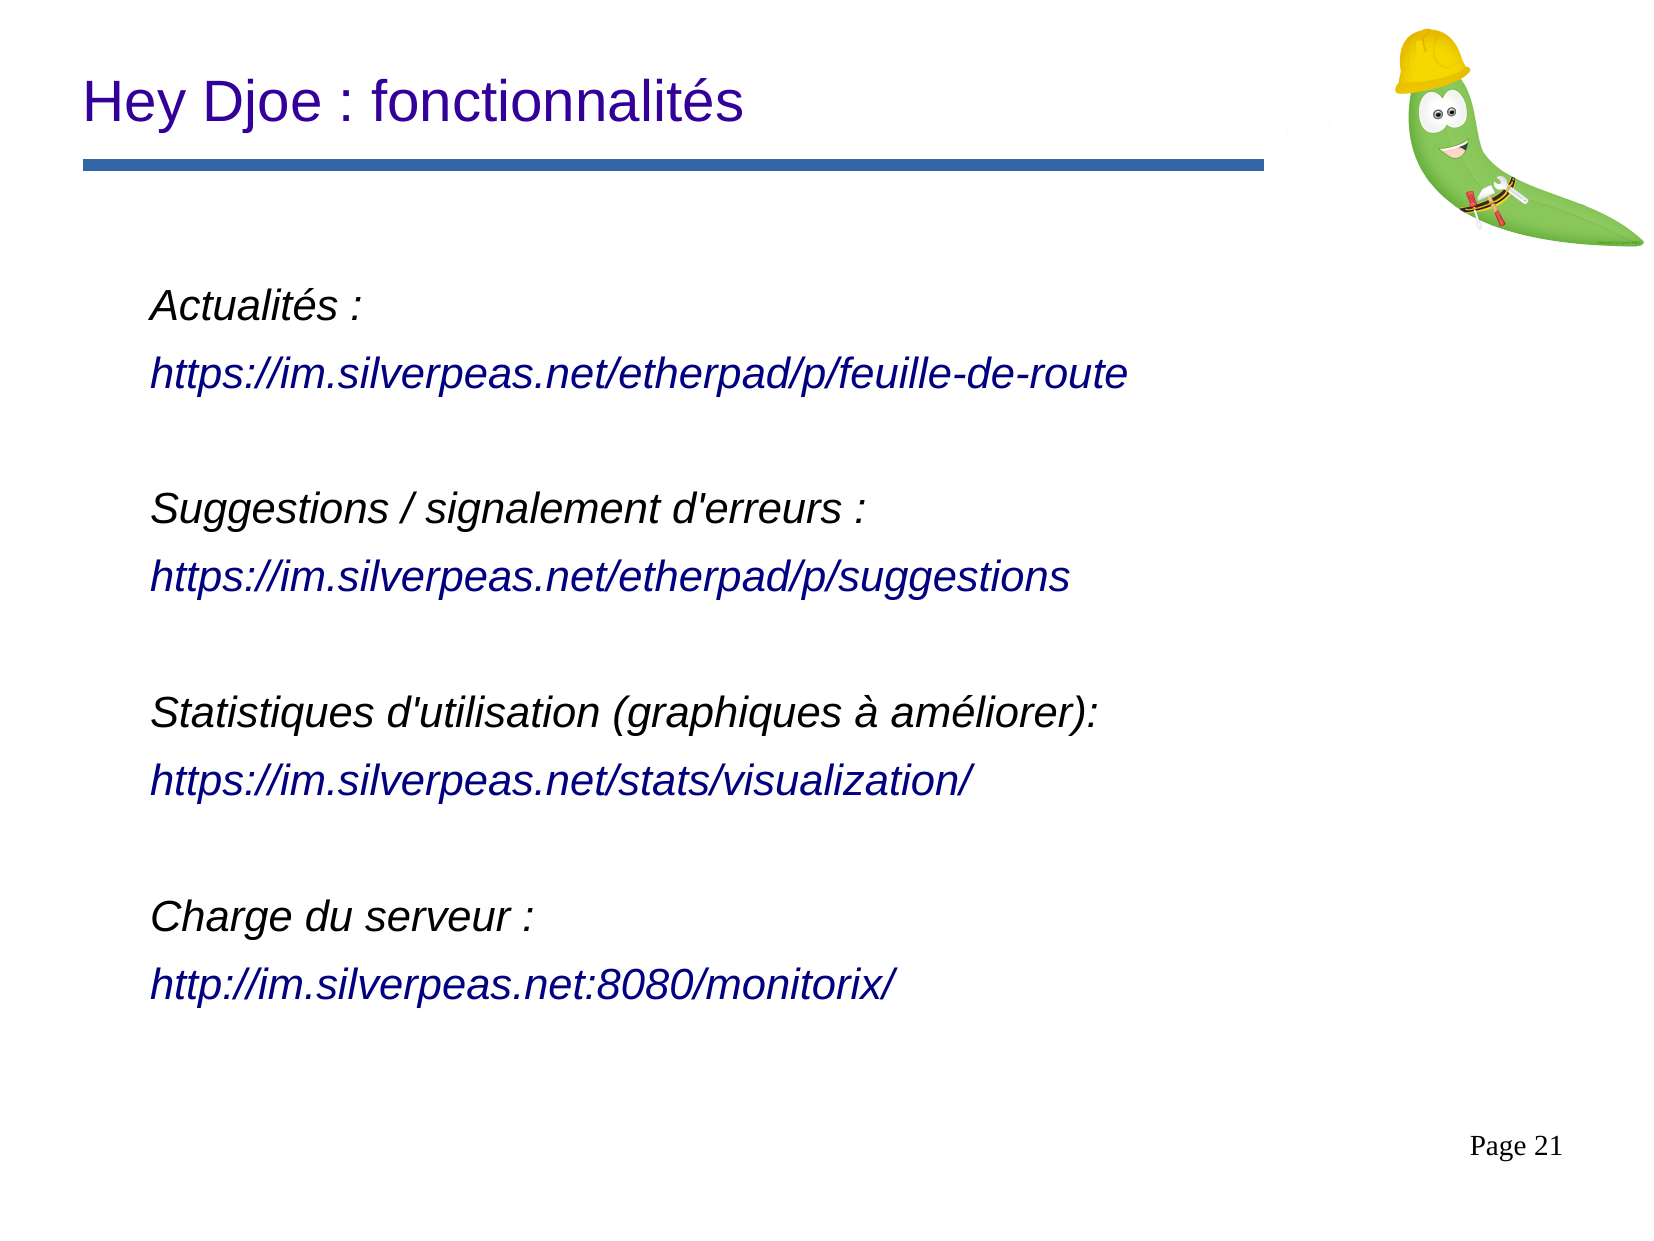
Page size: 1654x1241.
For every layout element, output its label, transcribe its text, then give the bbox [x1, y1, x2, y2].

title Hey Djoe : fonctionnalités [82, 49, 1264, 154]
picture [1286, 23, 1647, 248]
list Actualités : https://im.silverpeas.net/etherpad/p/feuille-de-route Suggestions / signalement d'erreurs : https://im.silverpeas.net/etherpad/p/suggestions Statistiques d'utilisation (graphiques à améliorer): https://im.silverpeas.net/stats/visualization/ Charge du serveur : http://im.silverpeas.net:8080/monitorix/ [82, 212, 1571, 1010]
